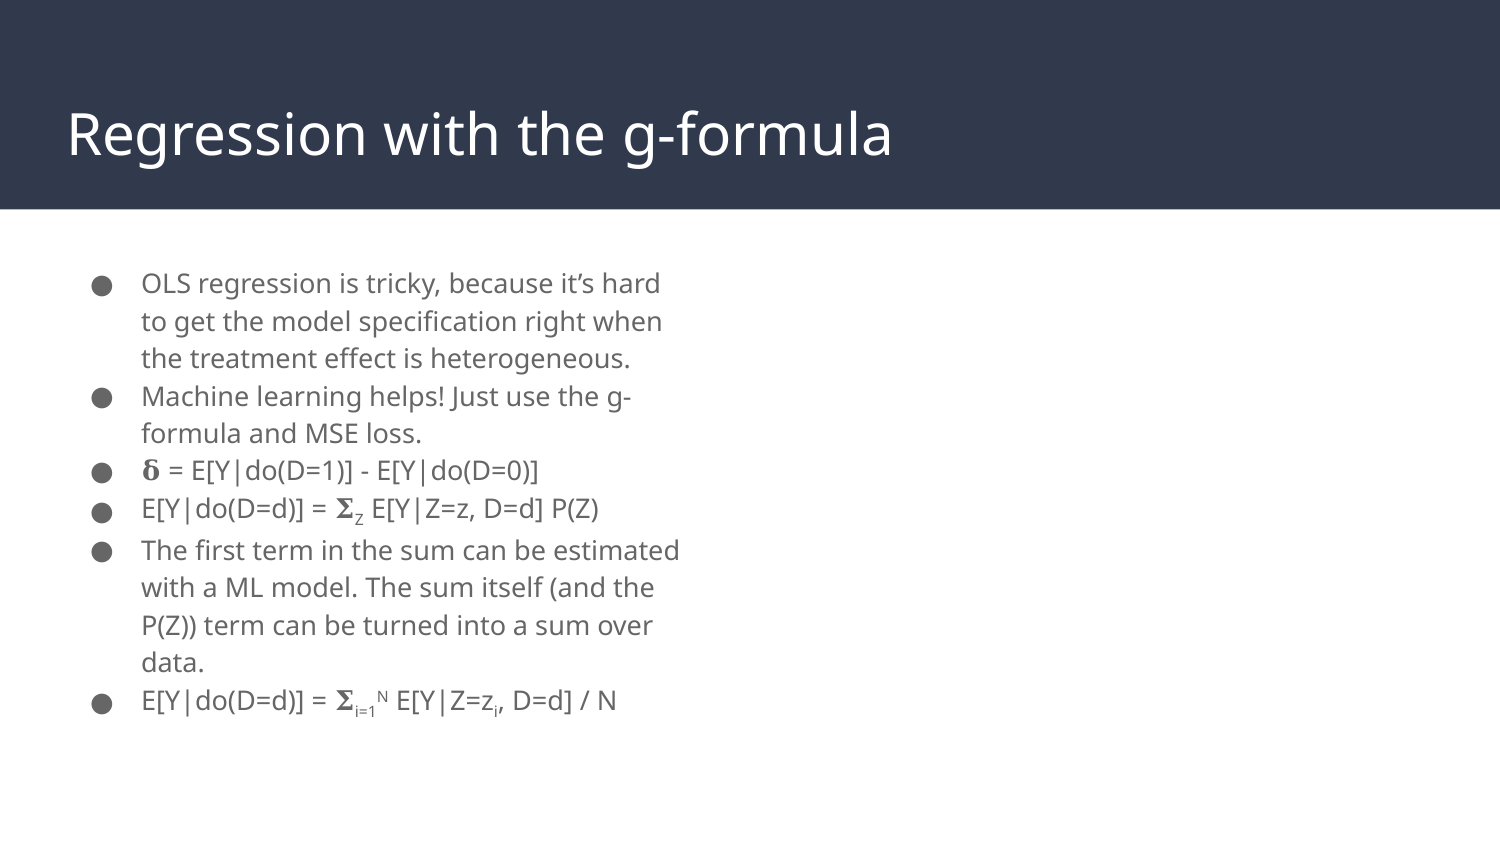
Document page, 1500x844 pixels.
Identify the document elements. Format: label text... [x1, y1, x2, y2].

list OLS regression is tricky, because it’s hard to get the model specification right when the treatment effect is heterogeneous. Machine learning helps! Just use the g-formula and MSE loss. 𝛅 = E[Y|do(D=1)] - E[Y|do(D=0)] E[Y|do(D=d)] = 𝚺Z E[Y|Z=z, D=d] P(Z) The first term in the sum can be estimated with a ML model. The sum itself (and the P(Z)) term can be turned into a sum over data. E[Y|do(D=d)] = 𝚺i=1N E[Y|Z=zi, D=d] / N [51, 247, 708, 752]
title Regression with the g-formula [51, 82, 1449, 185]
